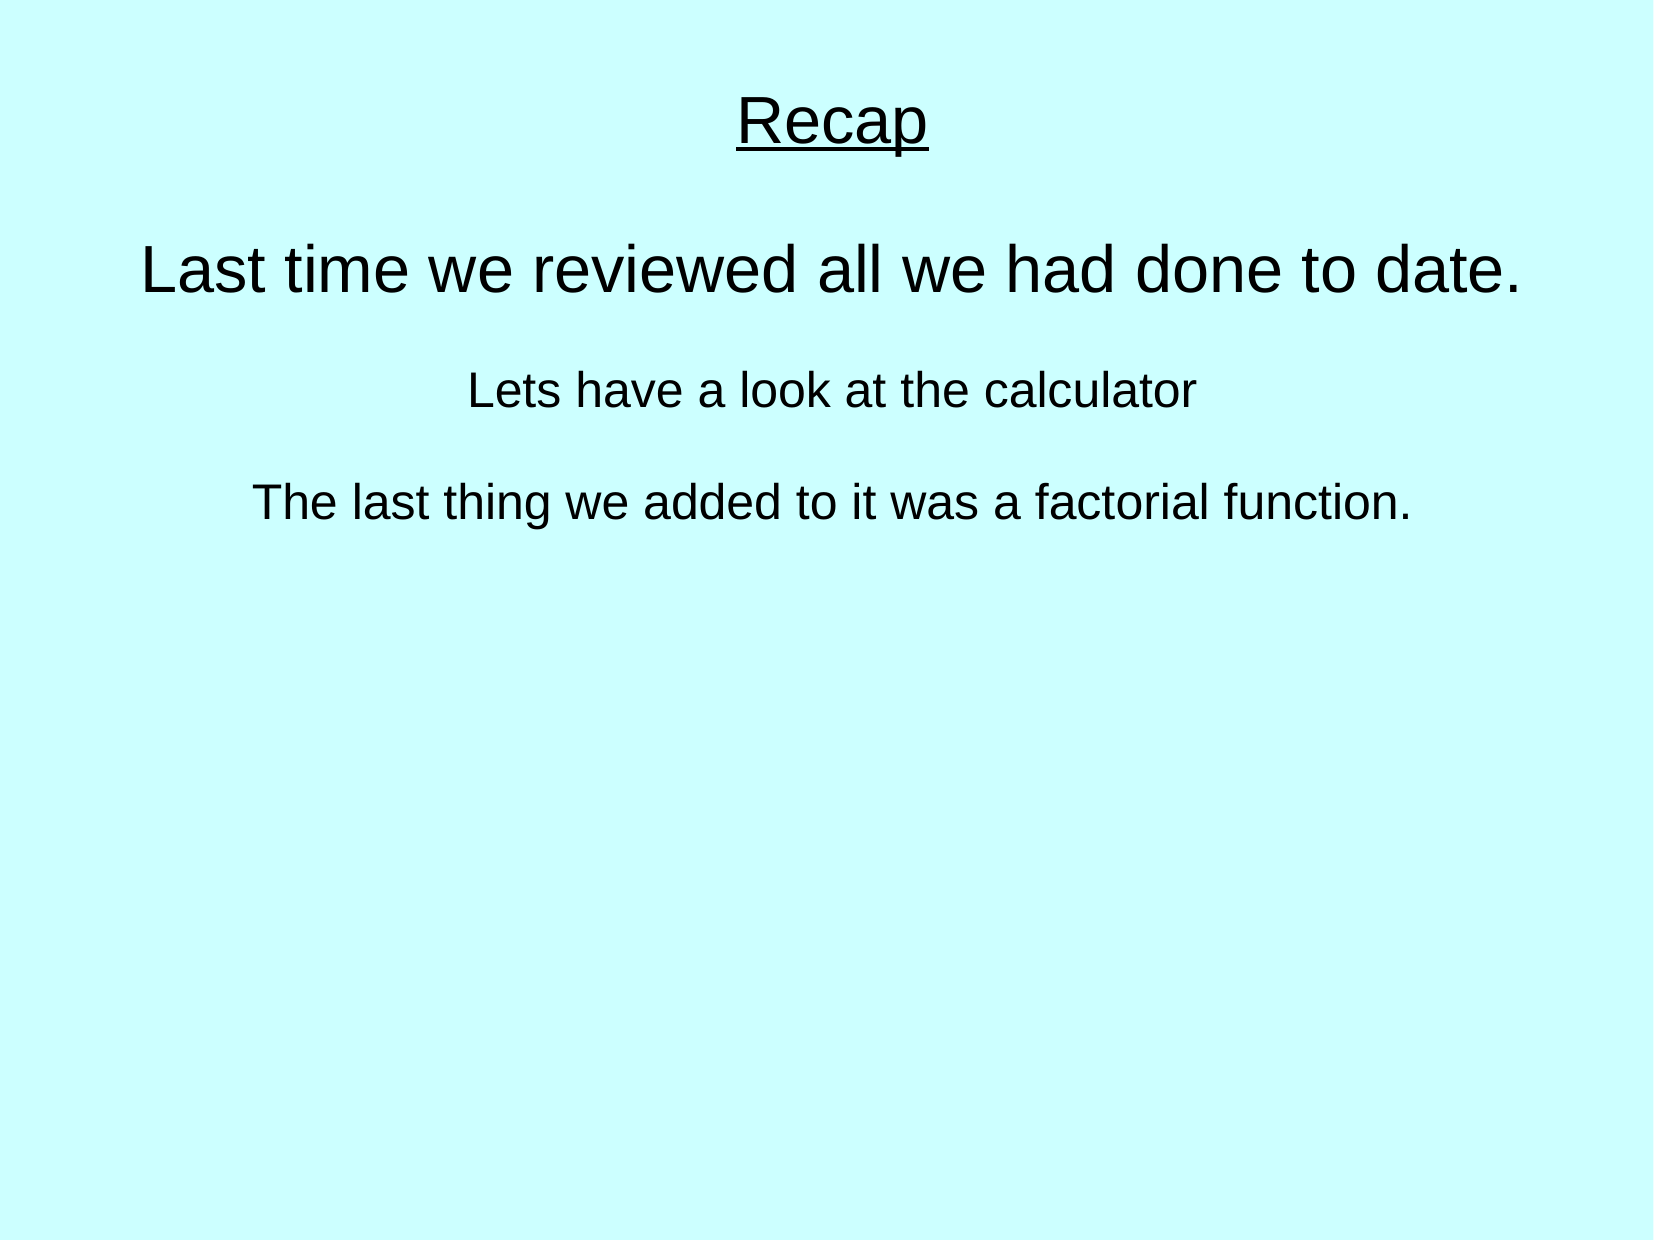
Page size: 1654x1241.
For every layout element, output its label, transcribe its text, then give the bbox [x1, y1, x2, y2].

subtitle Recap Last time we reviewed all we had done to date. Lets have a look at the calculator The last thing we added to it was a factorial function. [82, 82, 1583, 1158]
